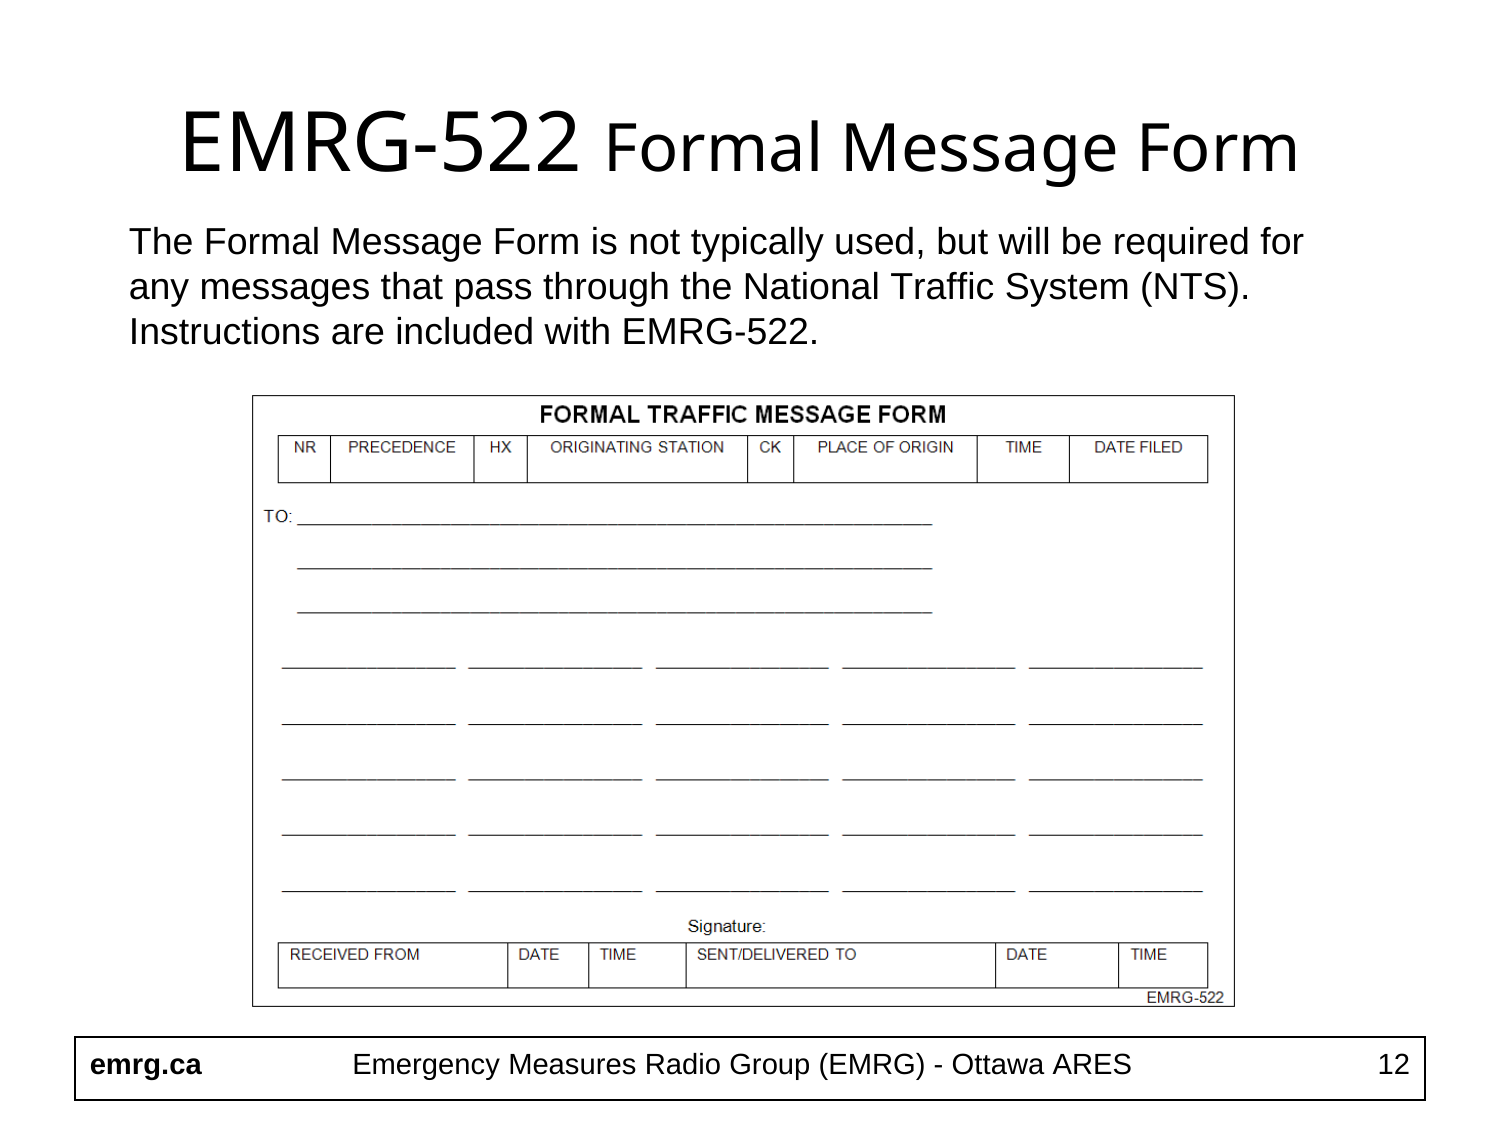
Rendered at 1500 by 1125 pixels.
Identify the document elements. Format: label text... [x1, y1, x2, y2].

text_box The Formal Message Form is not typically used, but will be required for any messages that pass through the National Traffic System (NTS). Instructions are included with EMRG-522. [114, 209, 1374, 360]
picture [247, 390, 1238, 1011]
text_box <number> [1246, 1037, 1426, 1103]
title EMRG-522 Formal Message Form [75, 45, 1406, 233]
text_box Emergency Measures Radio Group (EMRG) - Ottawa ARES [247, 1037, 1238, 1103]
